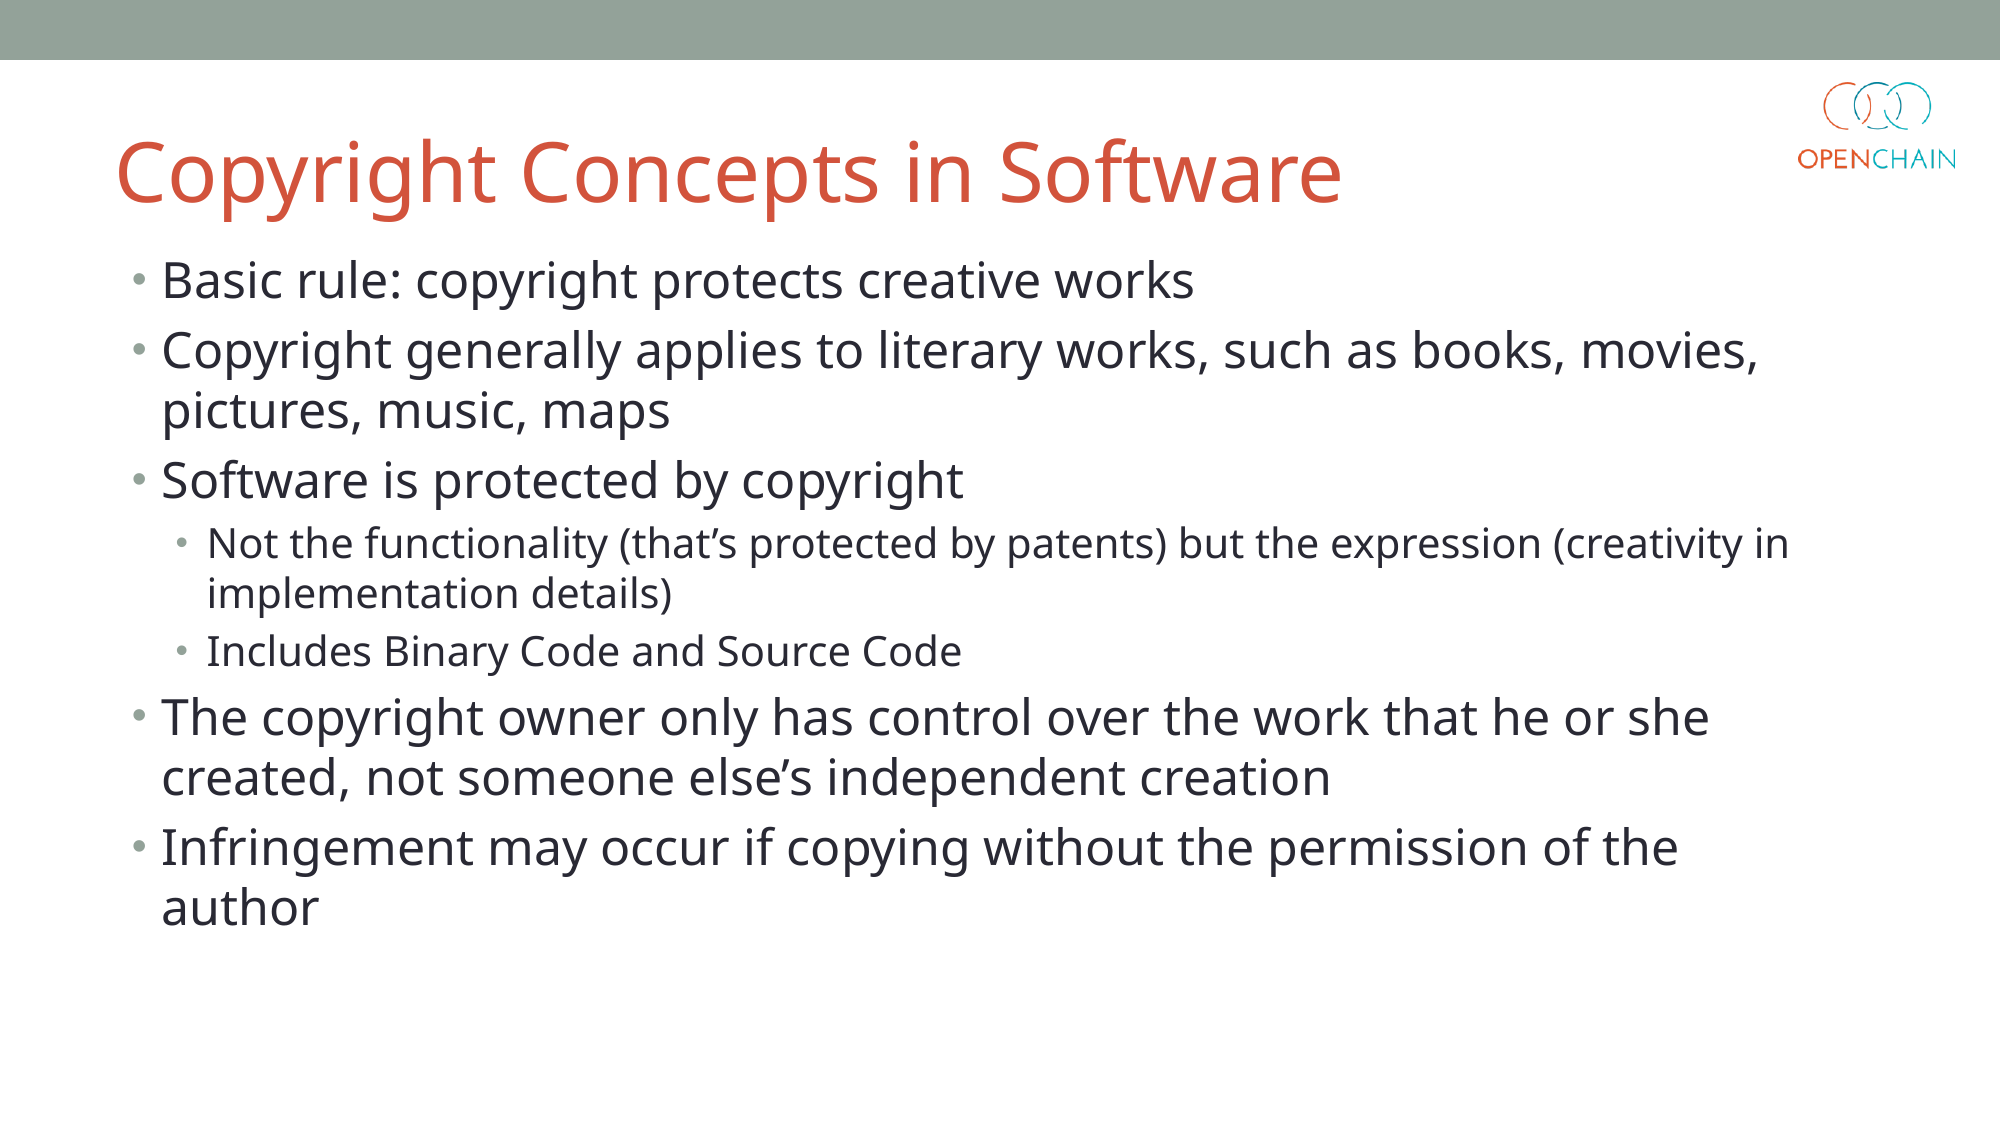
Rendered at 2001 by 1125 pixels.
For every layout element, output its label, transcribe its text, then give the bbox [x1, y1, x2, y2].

picture [1798, 82, 1955, 169]
text_box Basic rule: copyright protects creative works Copyright generally applies to literary works, such as books, movies, pictures, music, maps Software is protected by copyright Not the functionality (that’s protected by patents) but the expression (creativity in implementation details) Includes Binary Code and Source Code The copyright owner only has control over the work that he or she created, not someone else’s independent creation Infringement may occur if copying without the permission of the author [116, 241, 1863, 1060]
text_box Copyright Concepts in Software [99, 87, 1900, 250]
